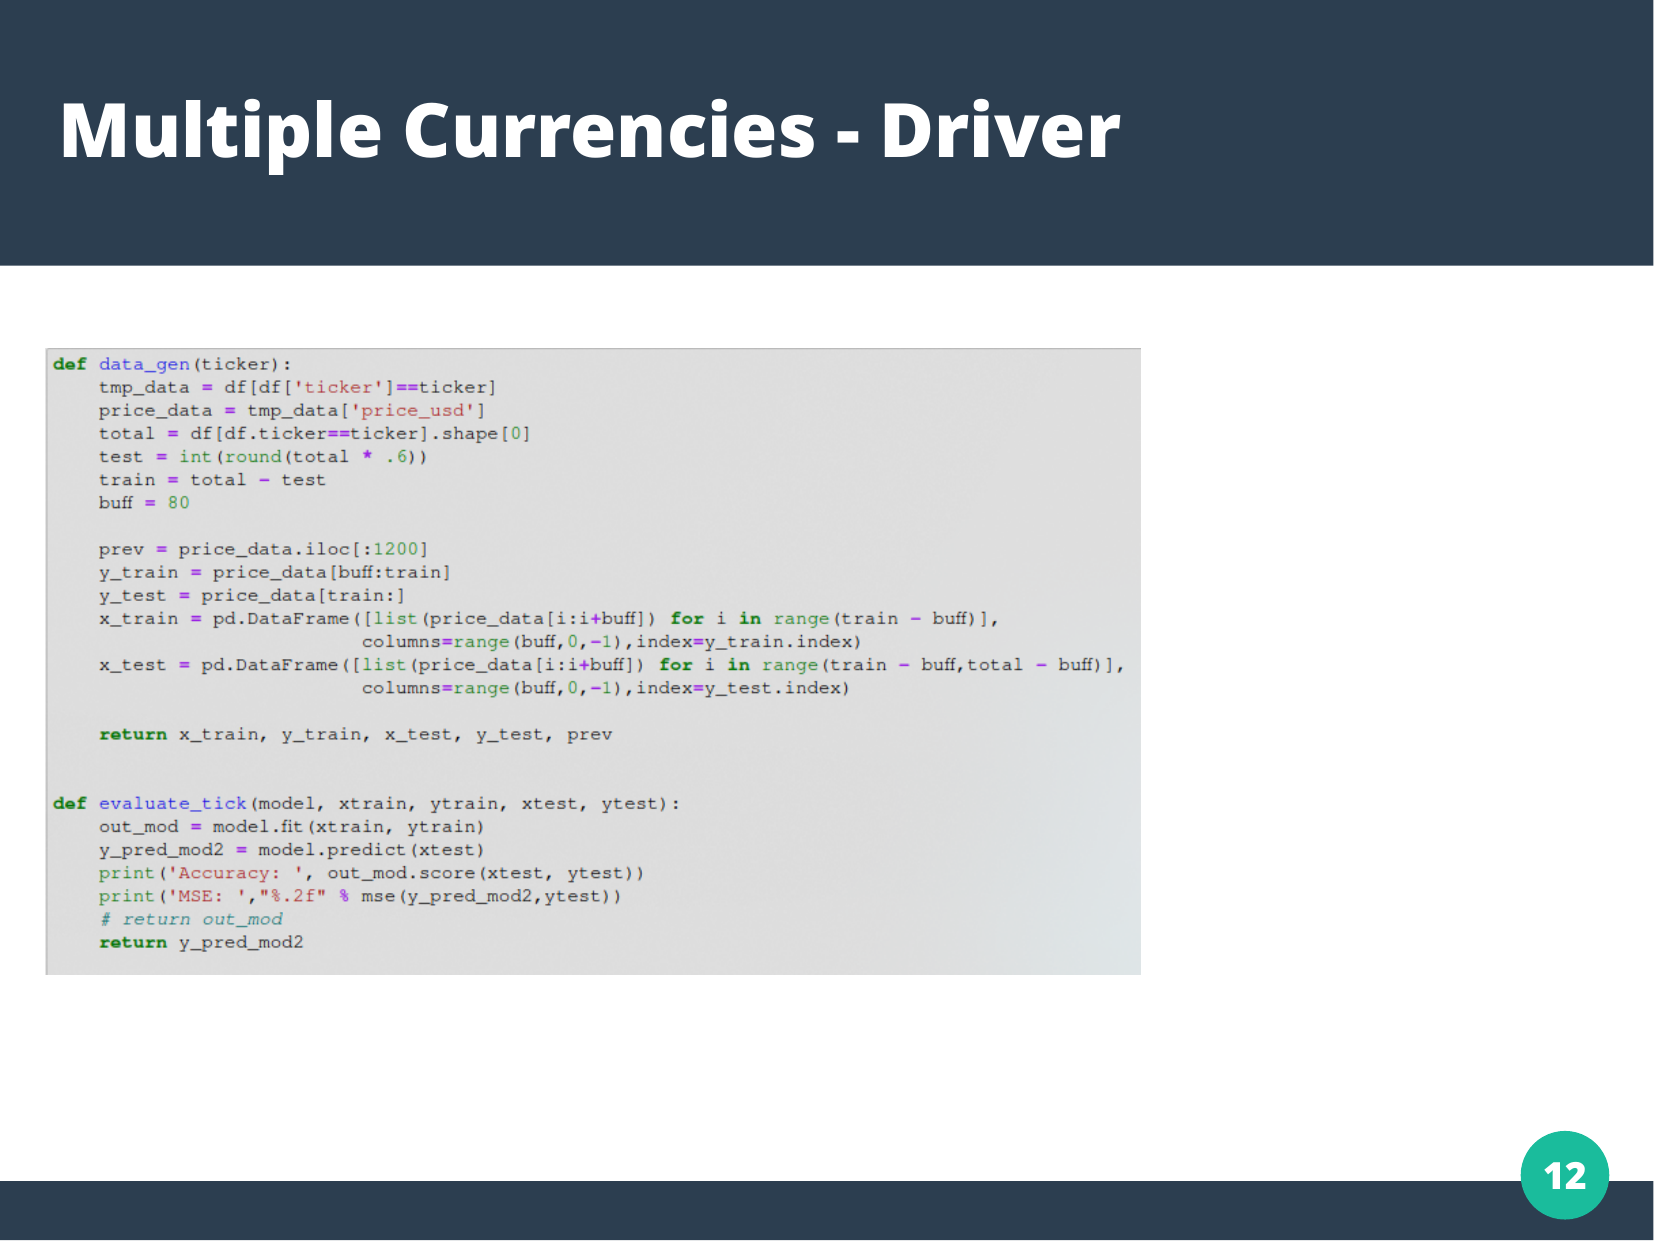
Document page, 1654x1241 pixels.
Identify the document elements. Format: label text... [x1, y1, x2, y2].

title Multiple Currencies - Driver [59, 49, 1595, 207]
picture [45, 348, 1141, 976]
